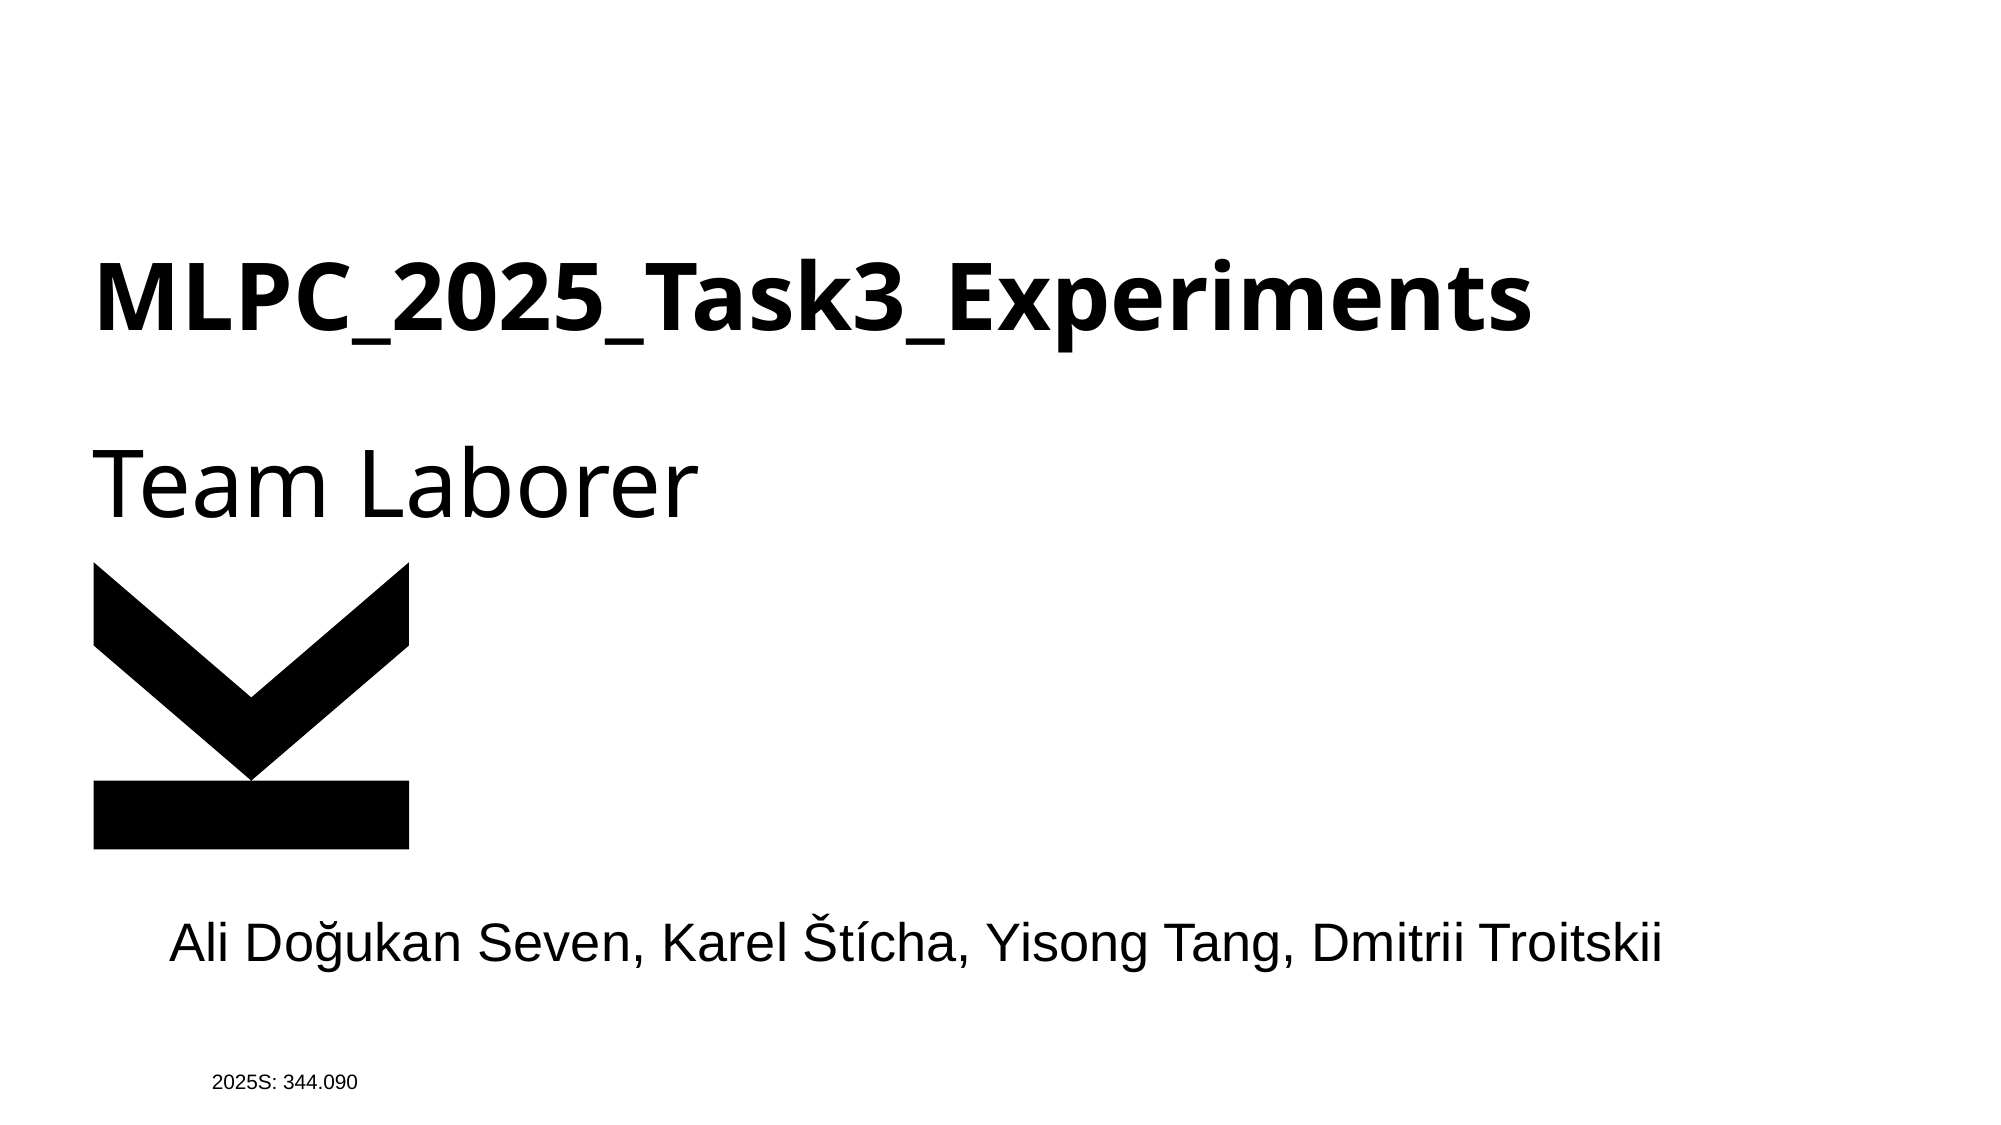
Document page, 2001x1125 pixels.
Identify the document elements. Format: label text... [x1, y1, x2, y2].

subtitle Ali Doğukan Seven, Karel Štícha, Yisong Tang, Dmitrii Troitskii [79, 887, 1903, 1008]
title MLPC_2025_Task3_Experiments Team Laborer [77, 214, 1904, 544]
